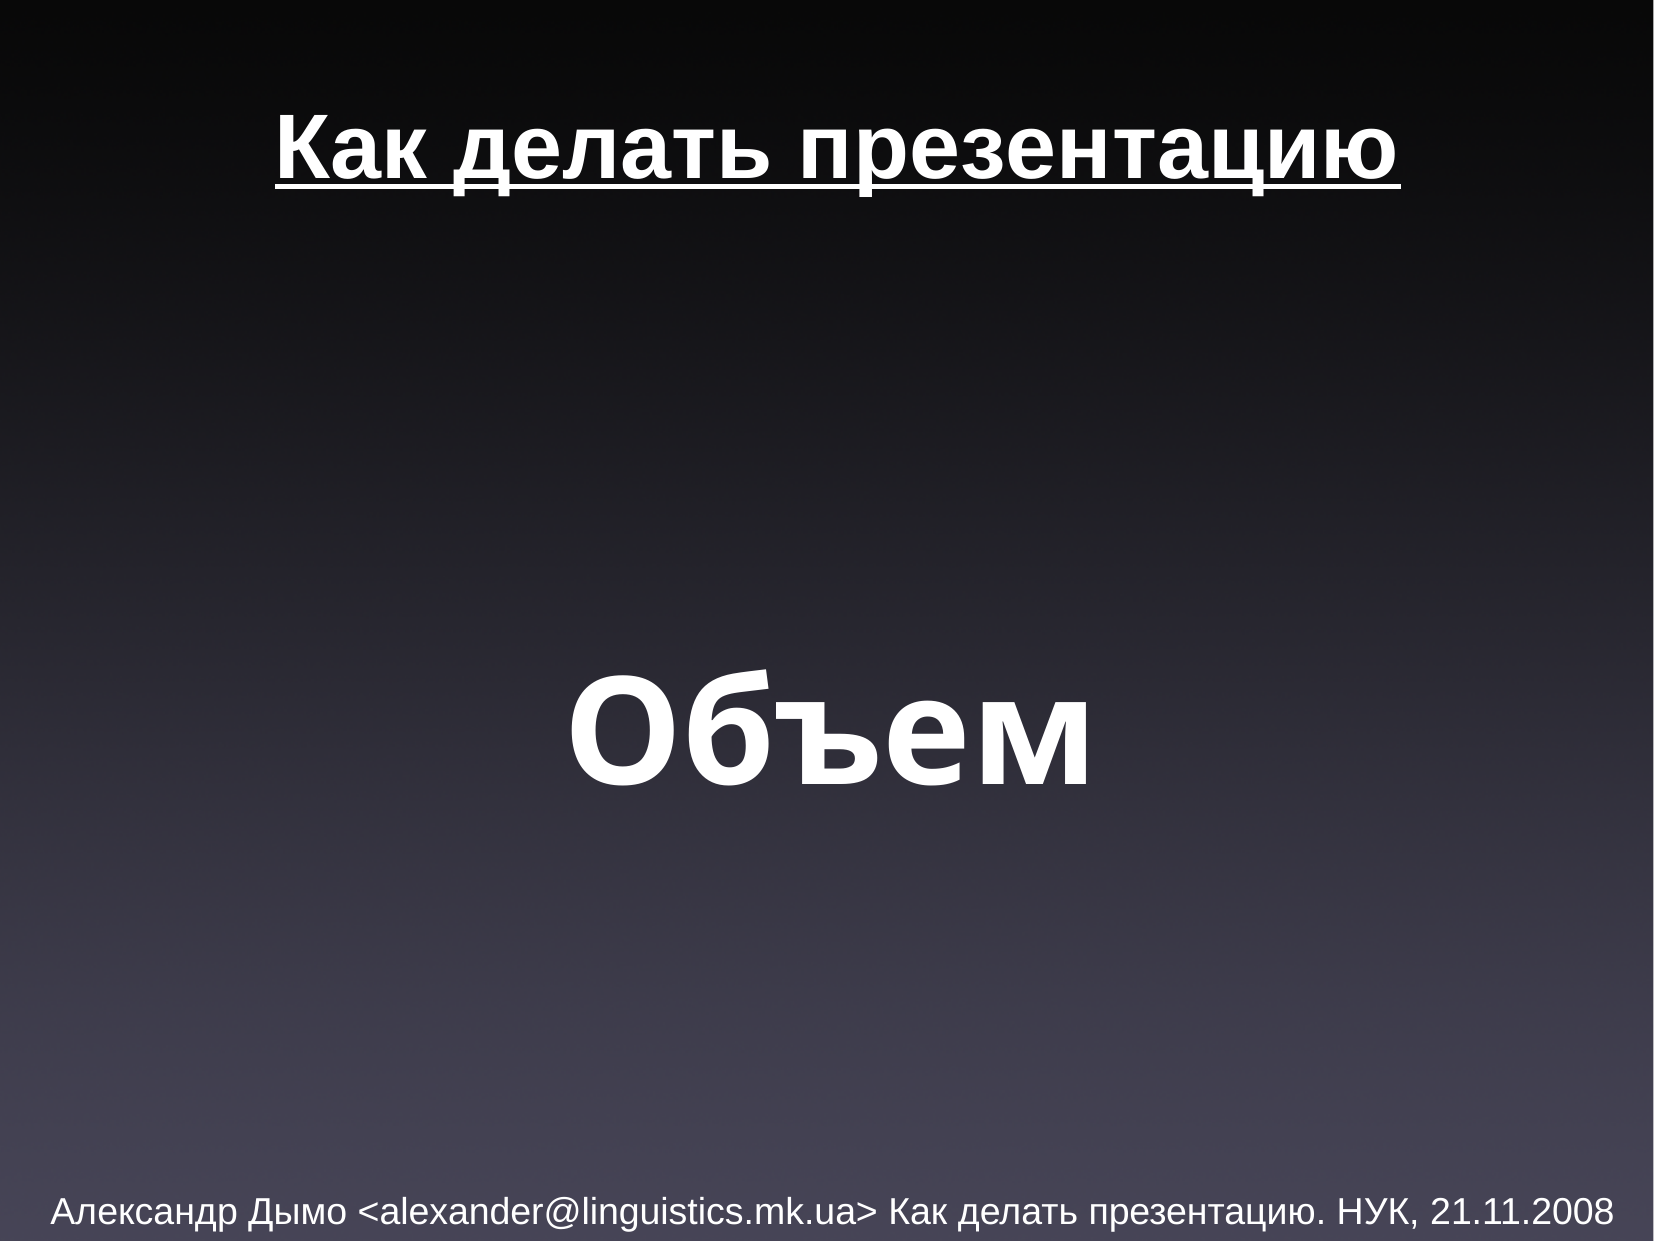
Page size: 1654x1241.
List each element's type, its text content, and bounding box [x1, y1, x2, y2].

picture [0, 0, 1654, 1241]
title Как делать презентацию [31, 43, 1644, 251]
text_box Александр Дымо <alexander@linguistics.mk.ua> Как делать презентацию. НУК, 21.11.2008 [35, 1183, 1631, 1240]
subtitle Объем [86, 224, 1575, 1125]
